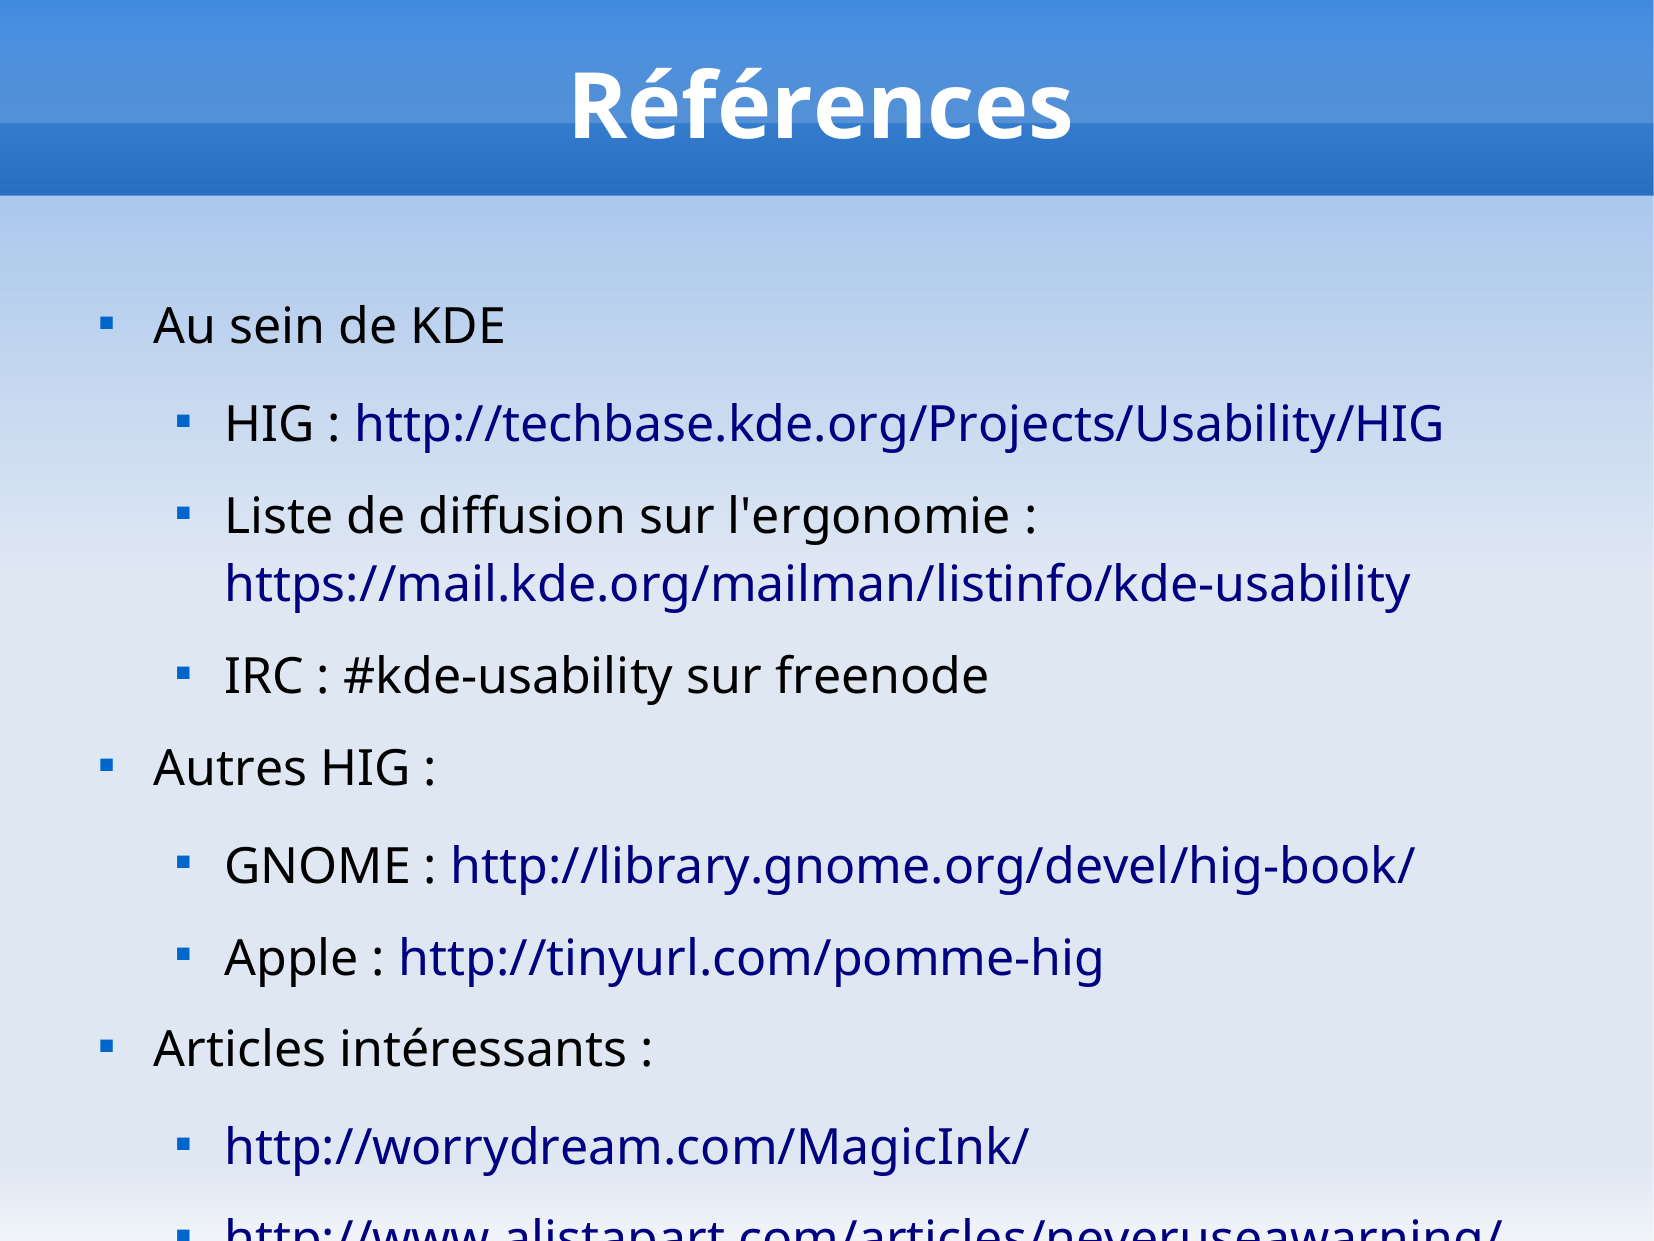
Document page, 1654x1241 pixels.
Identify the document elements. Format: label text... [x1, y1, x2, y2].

picture [1137, 1232, 1151, 1240]
picture [1083, 1232, 1097, 1240]
picture [233, 1232, 247, 1241]
picture [981, 1232, 995, 1240]
list Au sein de KDE HIG : http://techbase.kde.org/Projects/Usability/HIG Liste de diffusion sur l'ergonomie : https://mail.kde.org/mailman/listinfo/kde-usability IRC : #kde-usability sur freenode Autres HIG : GNOME : http://library.gnome.org/devel/hig-book/ Apple : http://tinyurl.com/pomme-hig Articles intéressants : http://worrydream.com/MagicInk/ http://www.alistapart.com/articles/neveruseawarning/ … [82, 290, 1571, 1216]
picture [1241, 1232, 1255, 1240]
picture [801, 1232, 813, 1241]
picture [636, 1232, 650, 1241]
picture [300, 1232, 314, 1241]
picture [1387, 1232, 1401, 1241]
picture [0, 0, 1654, 1241]
picture [1460, 1232, 1475, 1241]
picture [1431, 1232, 1445, 1241]
picture [769, 1232, 785, 1241]
picture [1054, 1232, 1068, 1241]
title Références [76, 0, 1565, 208]
picture [818, 1232, 830, 1241]
